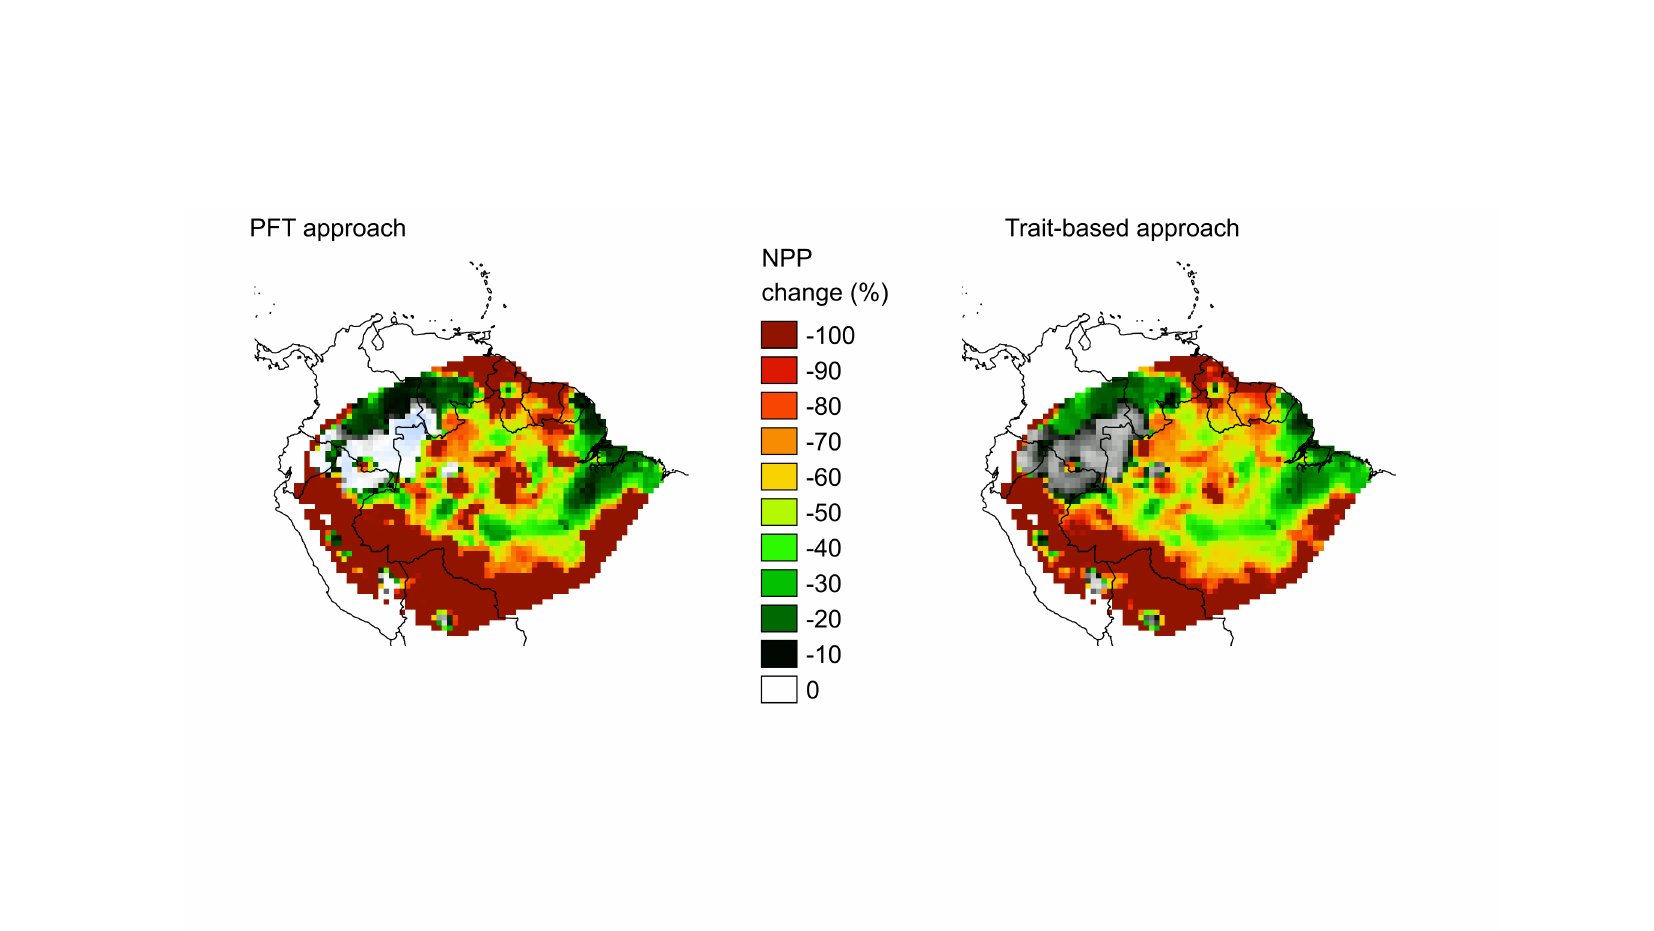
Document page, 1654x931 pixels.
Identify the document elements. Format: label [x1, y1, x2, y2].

picture [184, 209, 1501, 931]
